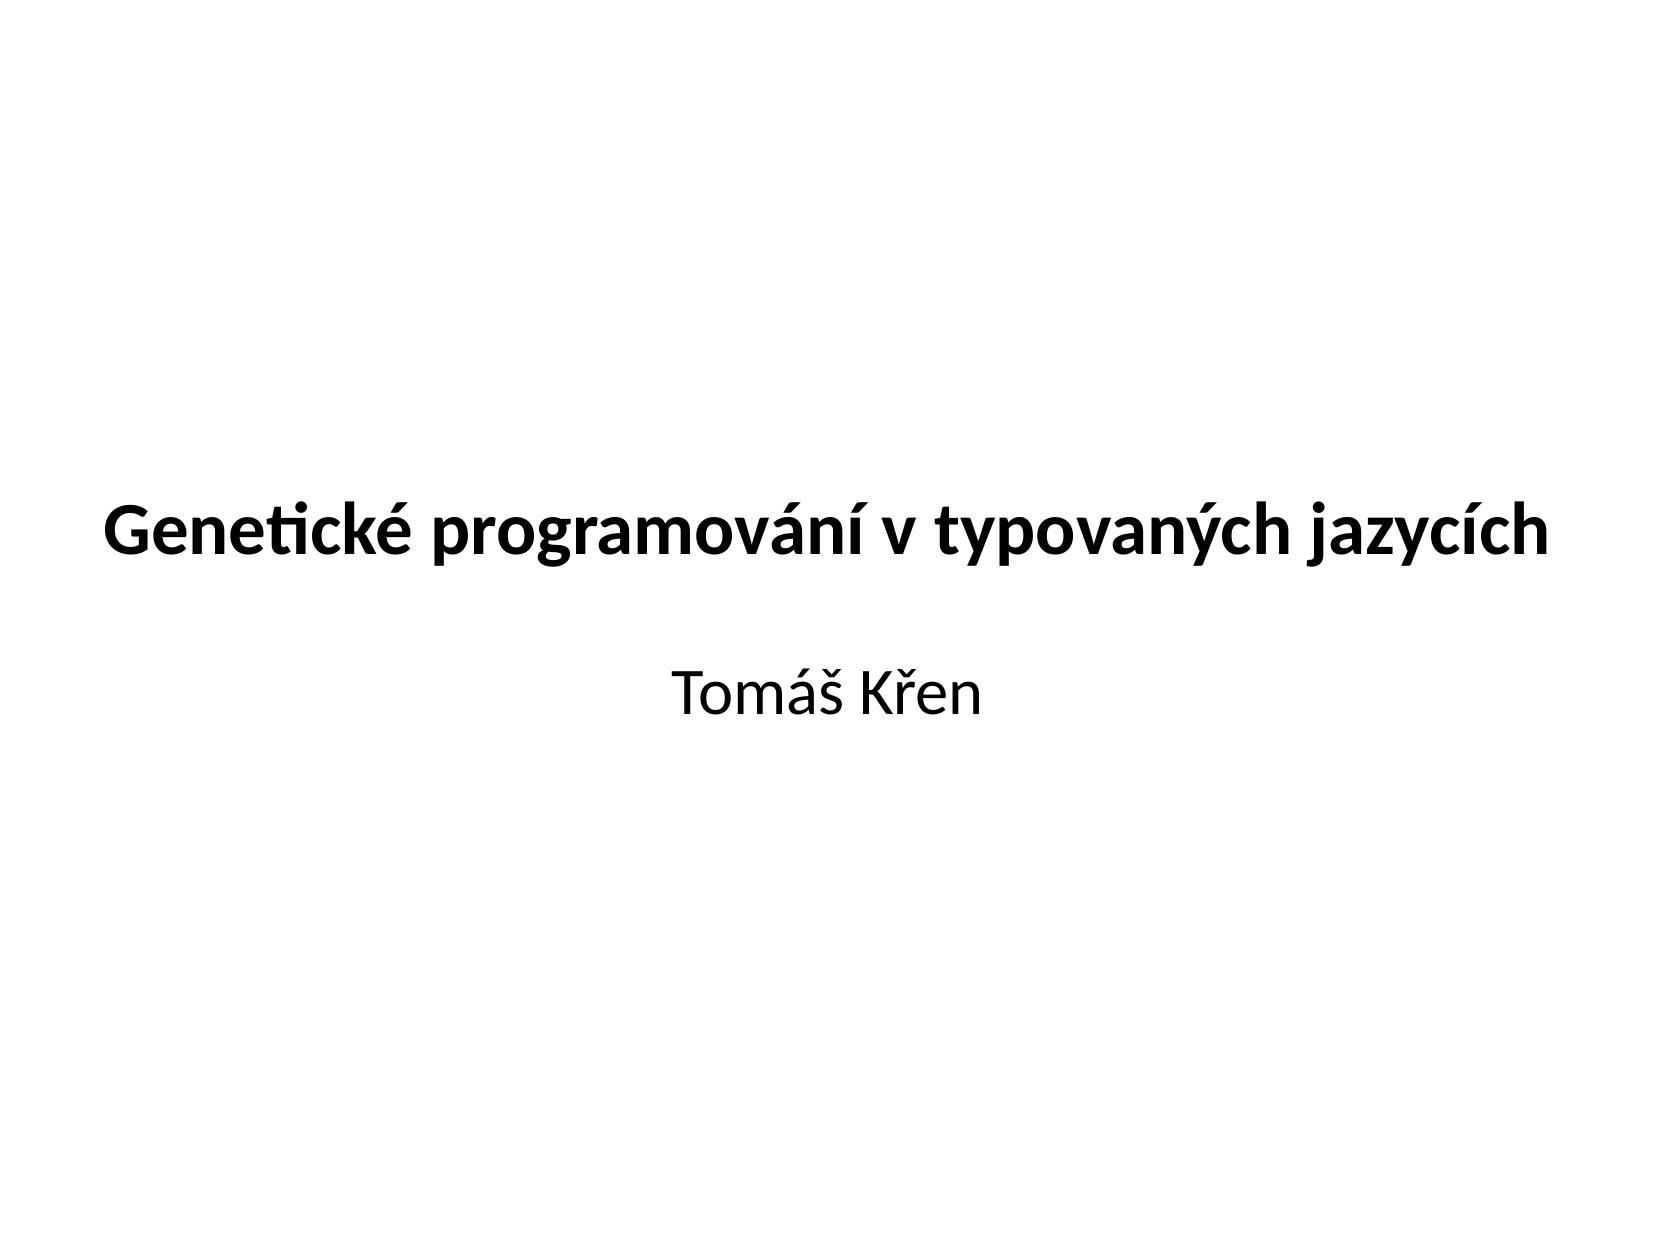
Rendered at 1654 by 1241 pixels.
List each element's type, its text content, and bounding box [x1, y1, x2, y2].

subtitle Genetické programování v typovaných jazycích Tomáš Křen [19, 0, 1636, 1241]
